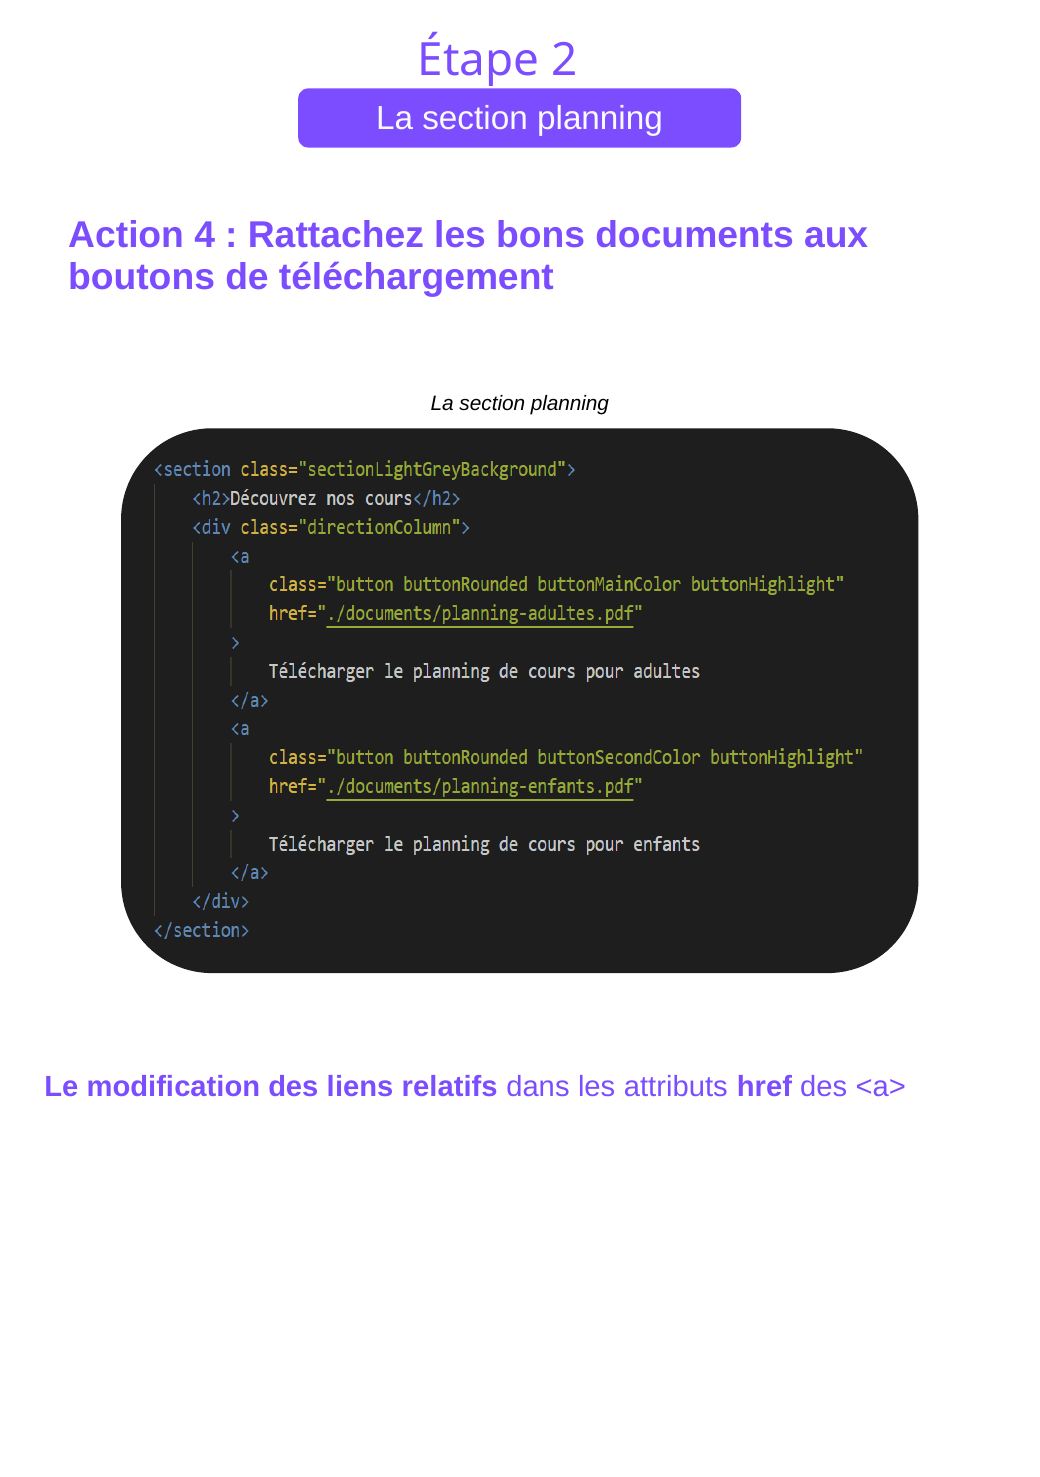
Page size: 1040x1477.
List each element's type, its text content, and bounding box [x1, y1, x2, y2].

text_box La section planning [412, 384, 627, 423]
text_box Le modification des liens relatifs dans les attributs href des <a> [29, 1062, 945, 1144]
text_box Action 4 : Rattachez les bons documents aux boutons de téléchargement [53, 206, 1034, 347]
title Étape 2 [417, 148, 622, 154]
text_box [121, 428, 919, 974]
title Étape 2 [417, 26, 622, 88]
text_box La section planning [298, 88, 742, 148]
